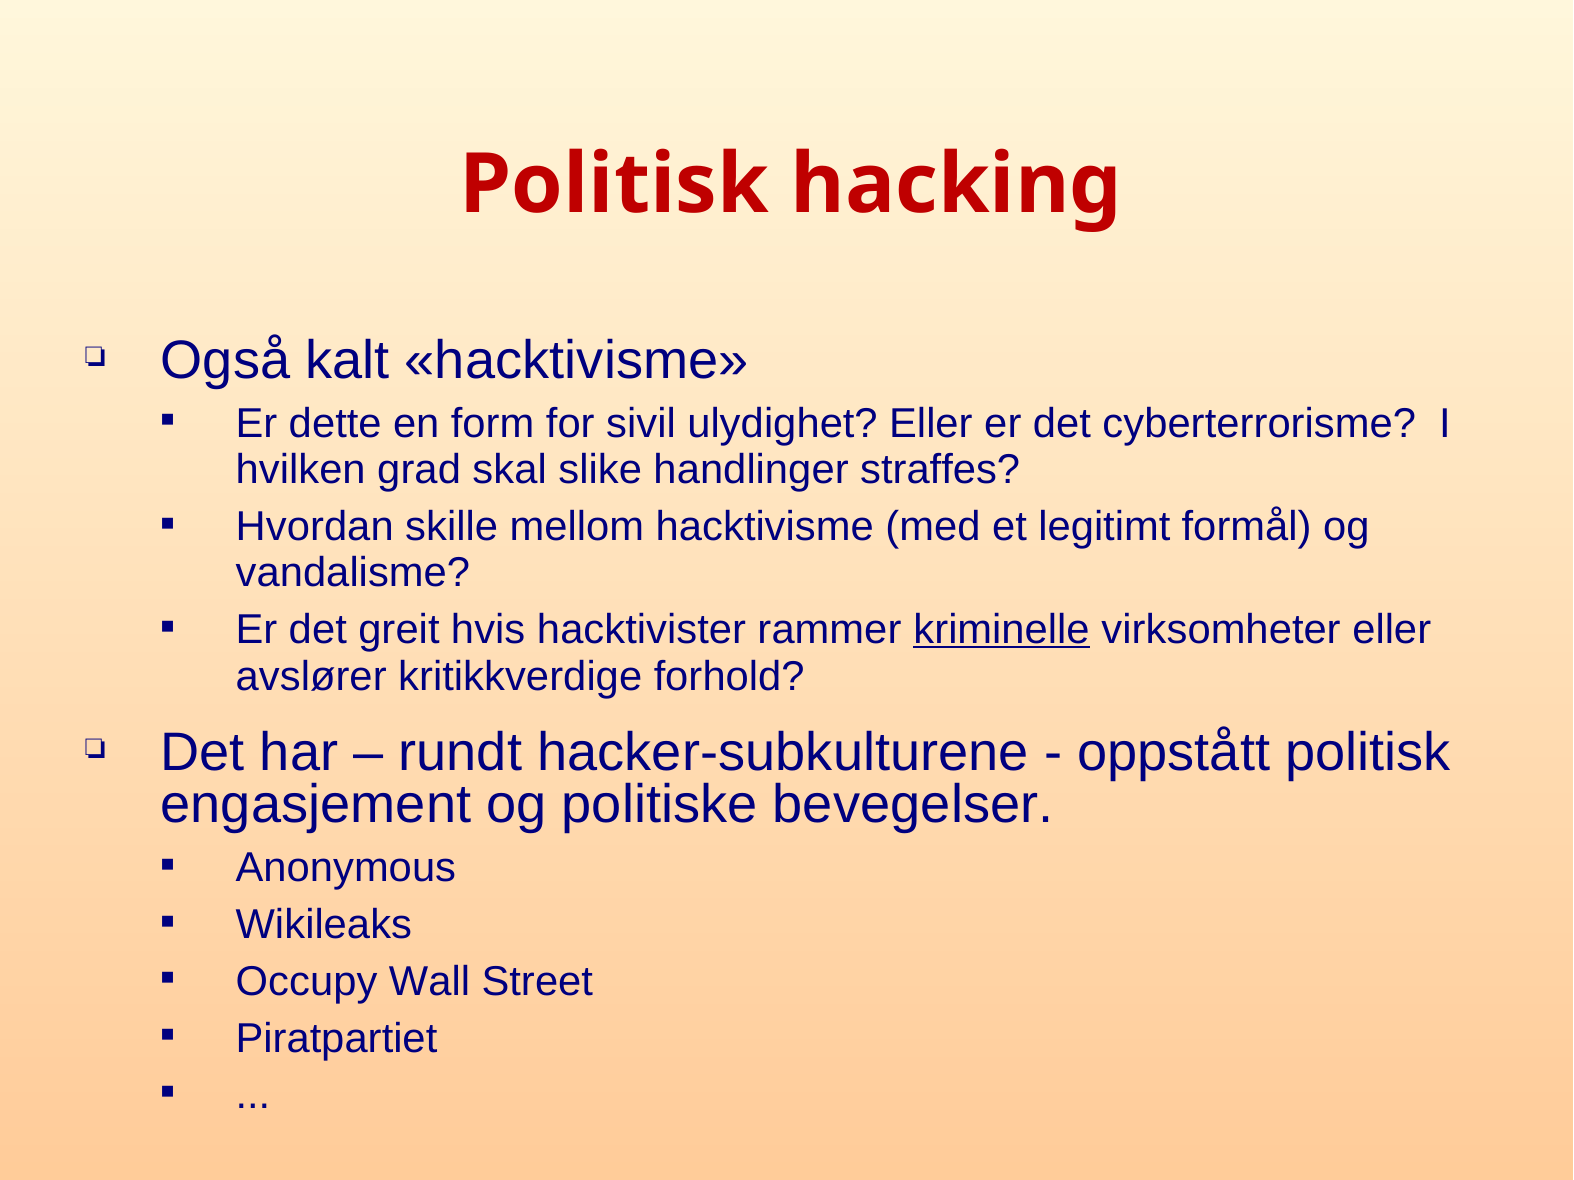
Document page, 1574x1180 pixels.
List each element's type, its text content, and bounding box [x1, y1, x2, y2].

list Også kalt «hacktivisme» Er dette en form for sivil ulydighet? Eller er det cyberterrorisme? I hvilken grad skal slike handlinger straffes? Hvordan skille mellom hacktivisme (med et legitimt formål) og vandalisme? Er det greit hvis hacktivister rammer kriminelle virksomheter eller avslører kritikkverdige forhold? Det har – rundt hacker-subkulturene - oppstått politisk engasjement og politiske bevegelser. Anonymous Wikileaks Occupy Wall Street Piratpartiet ... [85, 336, 1539, 1180]
title Politisk hacking [39, 54, 1543, 309]
